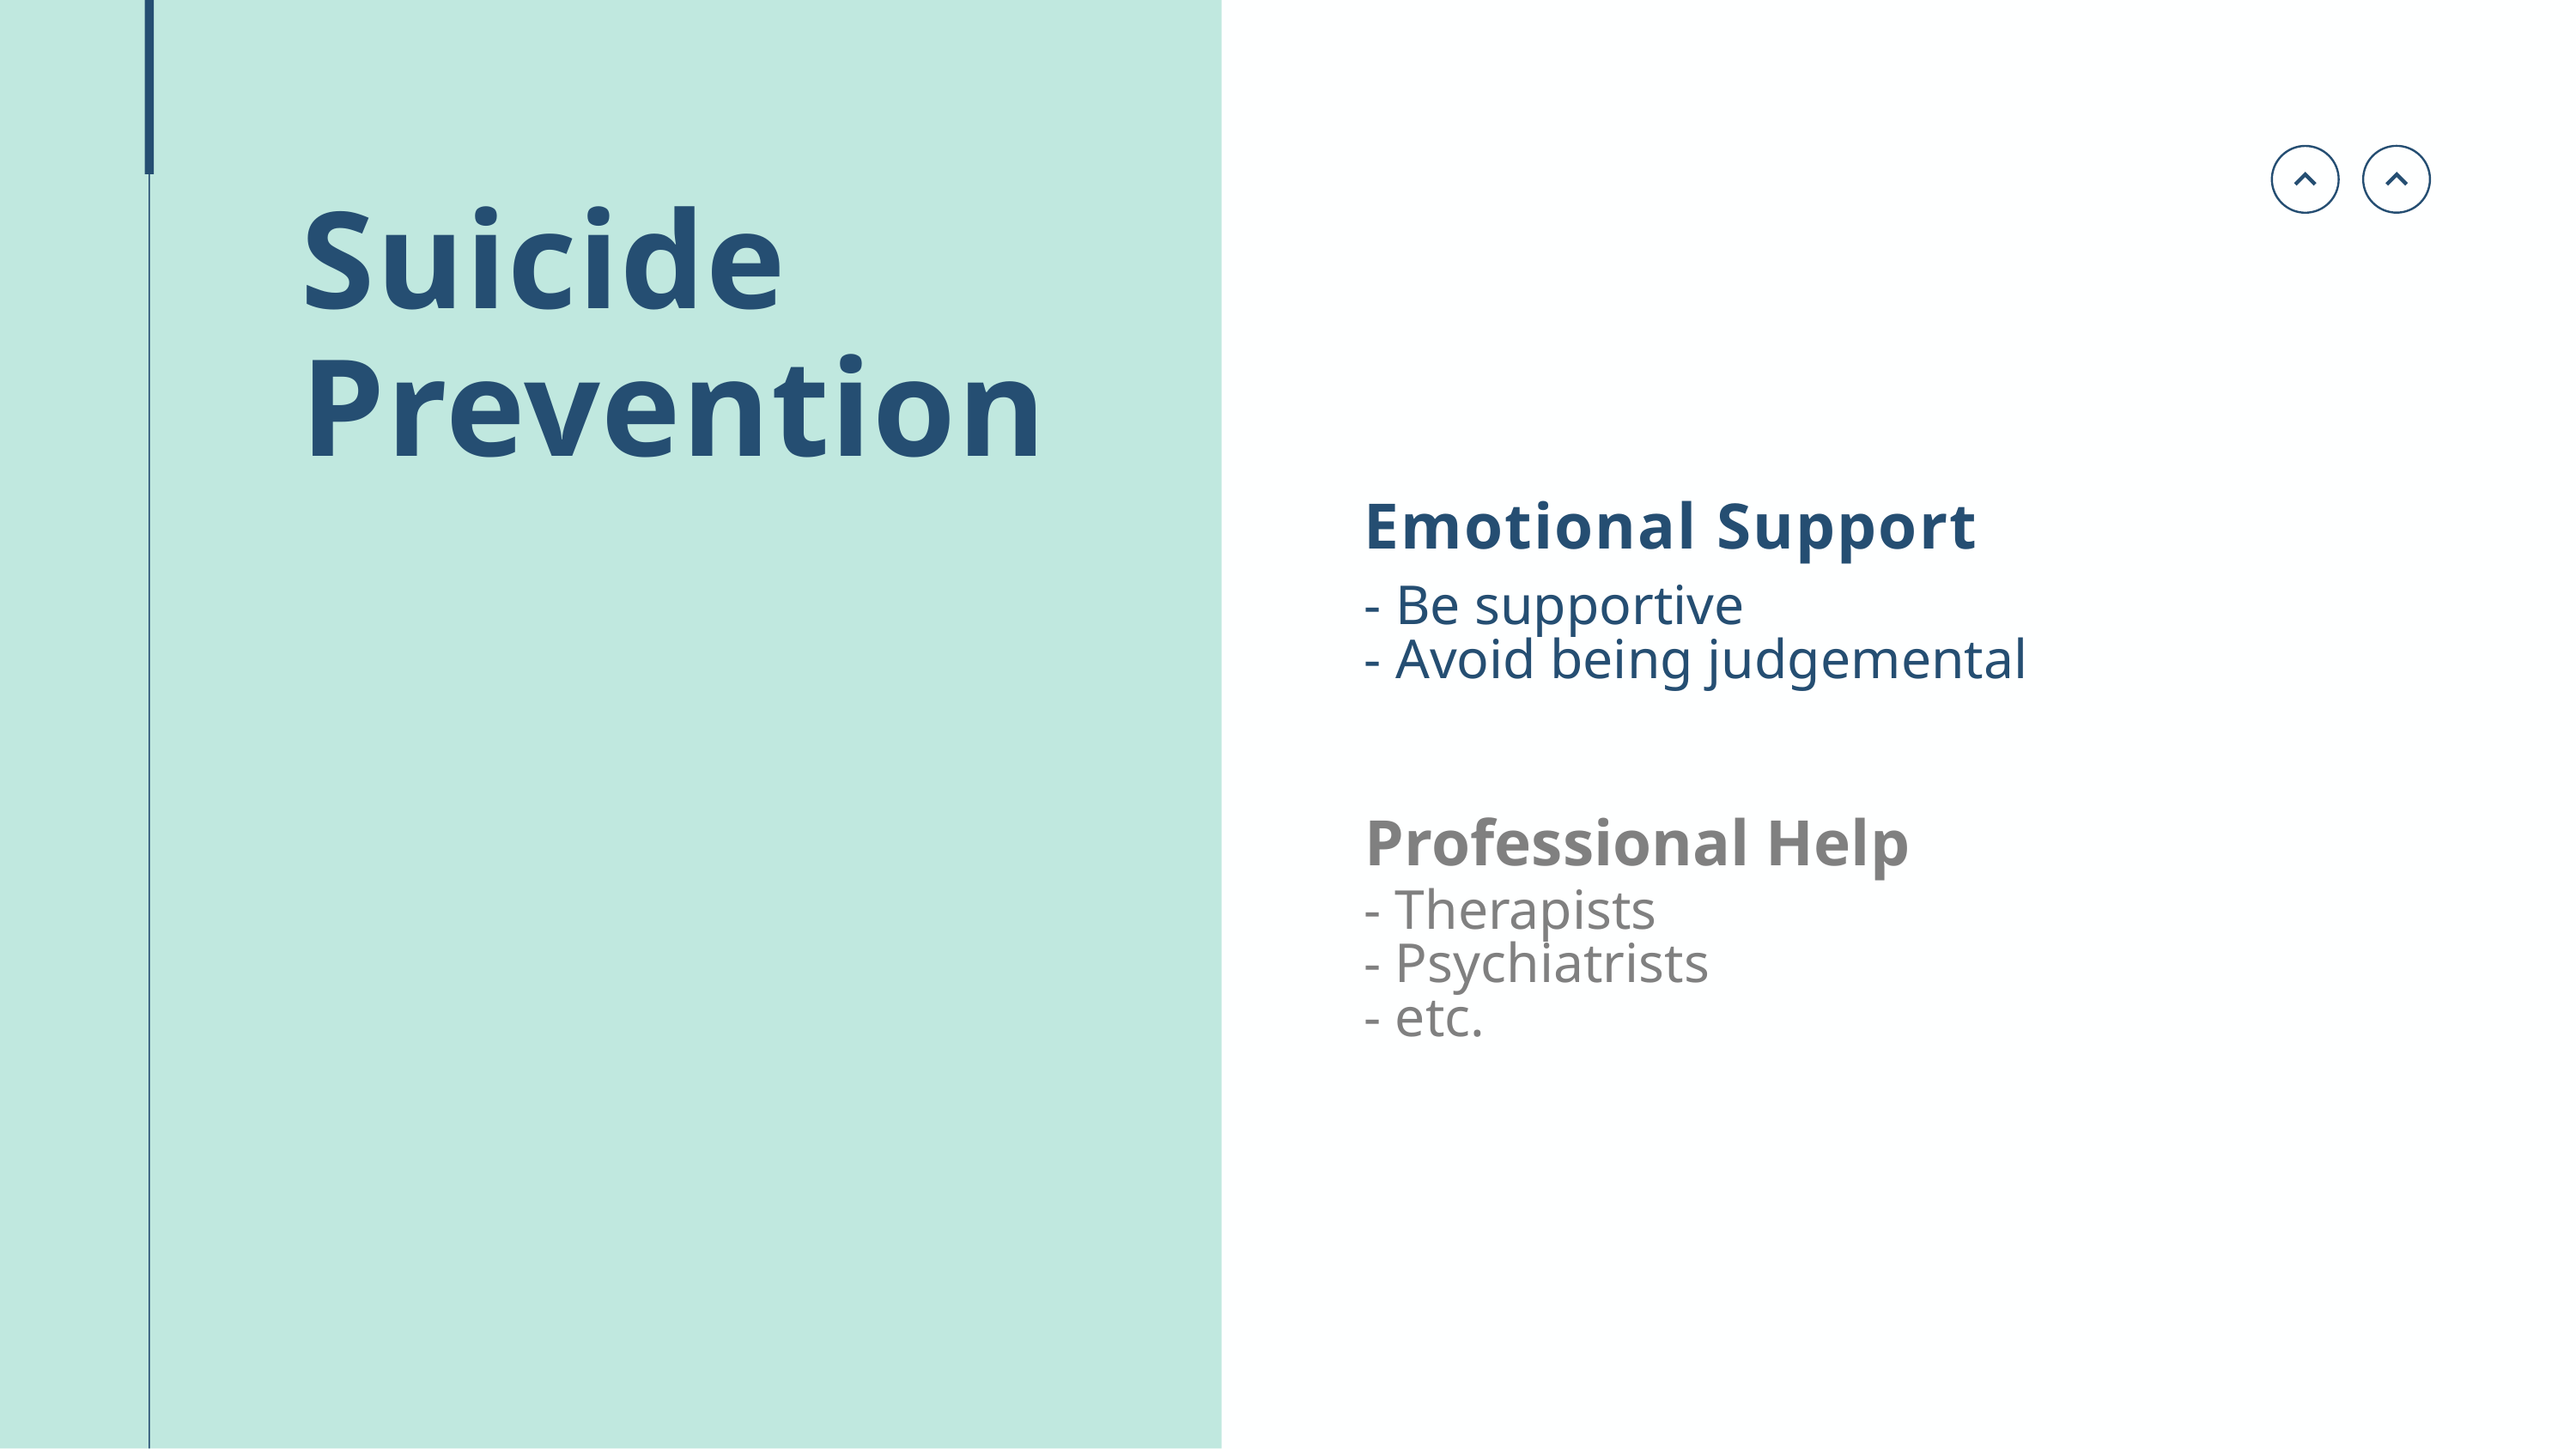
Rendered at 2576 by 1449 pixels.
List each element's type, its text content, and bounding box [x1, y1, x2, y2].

text_box [2270, 144, 2340, 214]
text_box - Therapists - Psychiatrists - etc. [1364, 886, 2383, 1047]
text_box Suicide Prevention [301, 187, 1096, 483]
text_box - Be supportive - Avoid being judgemental [1364, 581, 2383, 689]
text_box Emotional Support [1364, 507, 2383, 562]
text_box [0, 0, 1222, 1449]
text_box Emotional Support [1851, 521, 1864, 542]
text_box Emotional Support [1810, 521, 1823, 542]
text_box Professional Help [1352, 792, 1915, 875]
text_box [2361, 144, 2432, 214]
